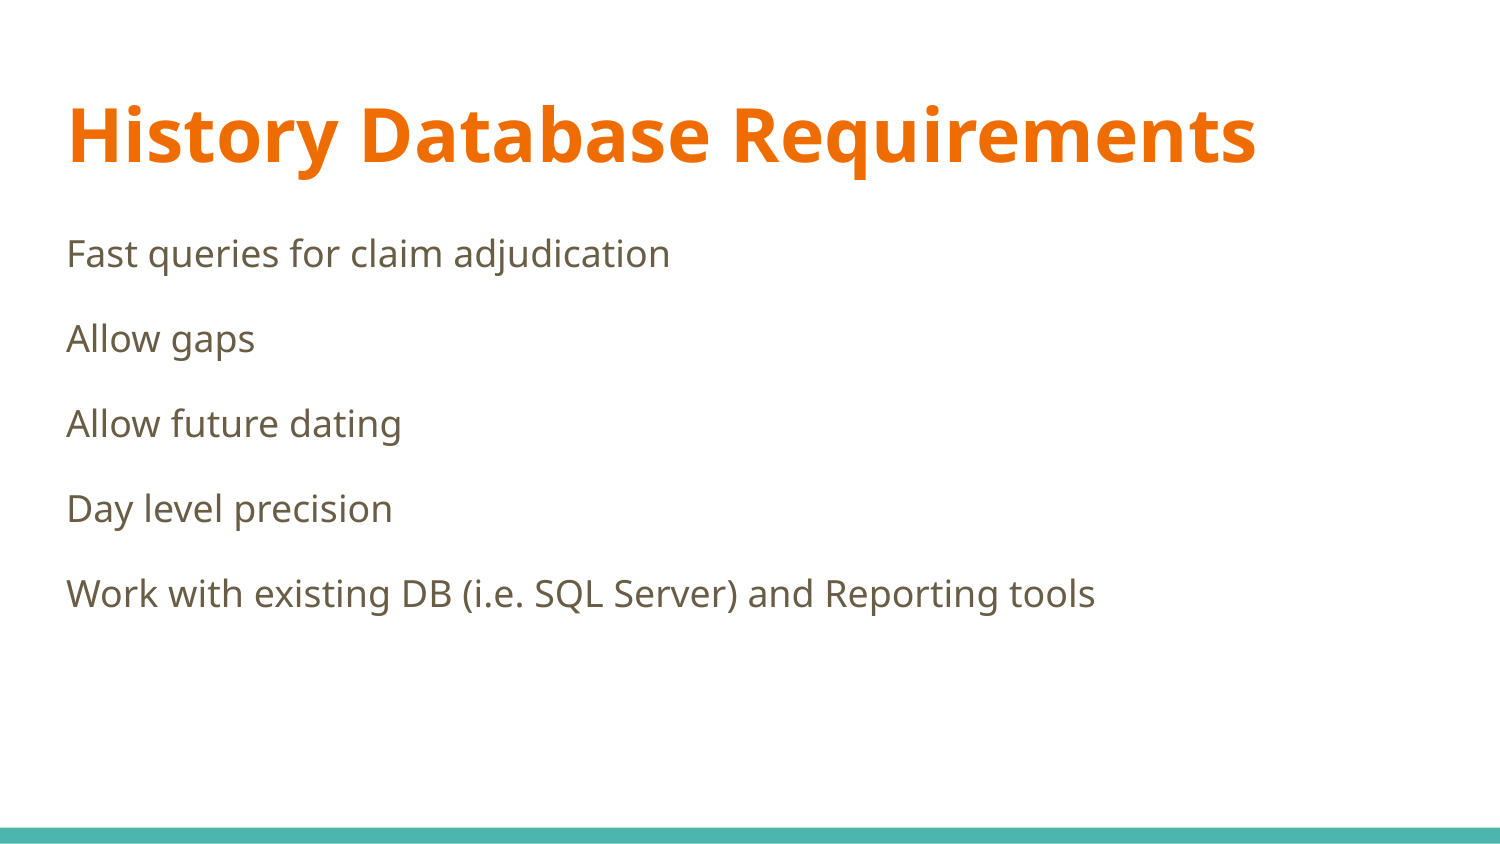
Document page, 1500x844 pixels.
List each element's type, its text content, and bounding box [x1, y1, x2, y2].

list Fast queries for claim adjudication Allow gaps Allow future dating Day level precision Work with existing DB (i.e. SQL Server) and Reporting tools [51, 207, 1449, 750]
title History Database Requirements [51, 72, 1449, 189]
